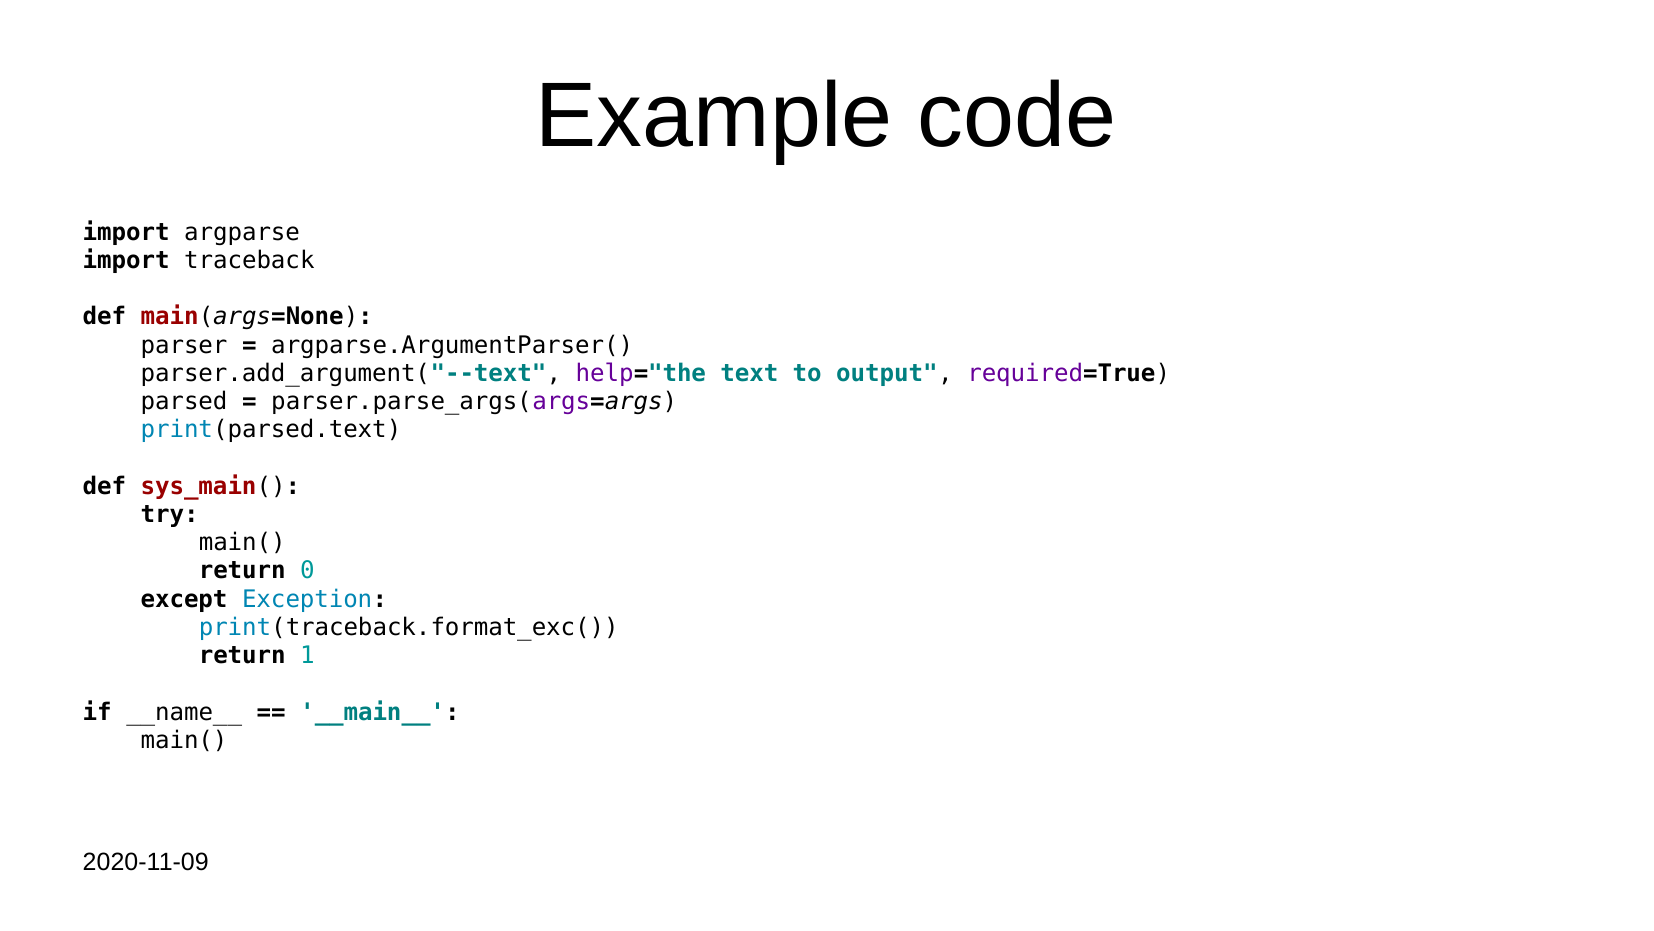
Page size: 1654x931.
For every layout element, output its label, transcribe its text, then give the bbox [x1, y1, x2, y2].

list import argparse import traceback def main(args=None): parser = argparse.ArgumentParser() parser.add_argument("--text", help="the text to output", required=True) parsed = parser.parse_args(args=args) print(parsed.text) def sys_main(): try: main() return 0 except Exception: print(traceback.format_exc()) return 1 if __name__ == '__main__': main() [82, 217, 1571, 758]
title Example code [82, 37, 1571, 193]
